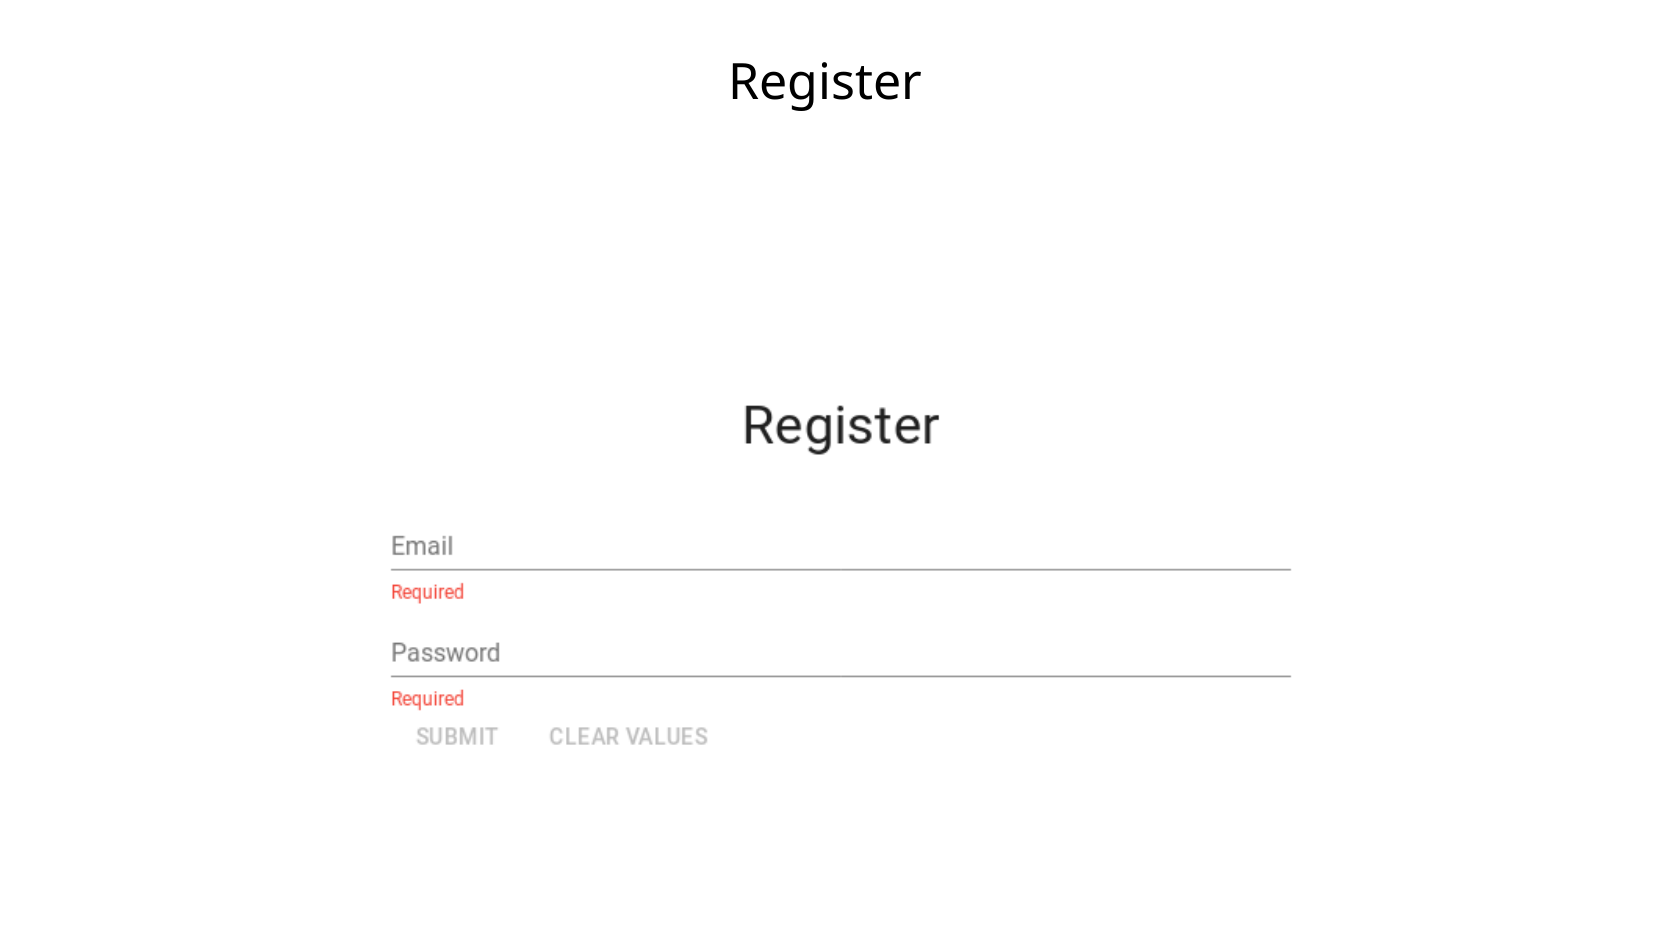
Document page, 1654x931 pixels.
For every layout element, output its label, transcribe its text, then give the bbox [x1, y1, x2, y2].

picture [360, 359, 1321, 792]
text_box Register [105, 39, 1546, 110]
